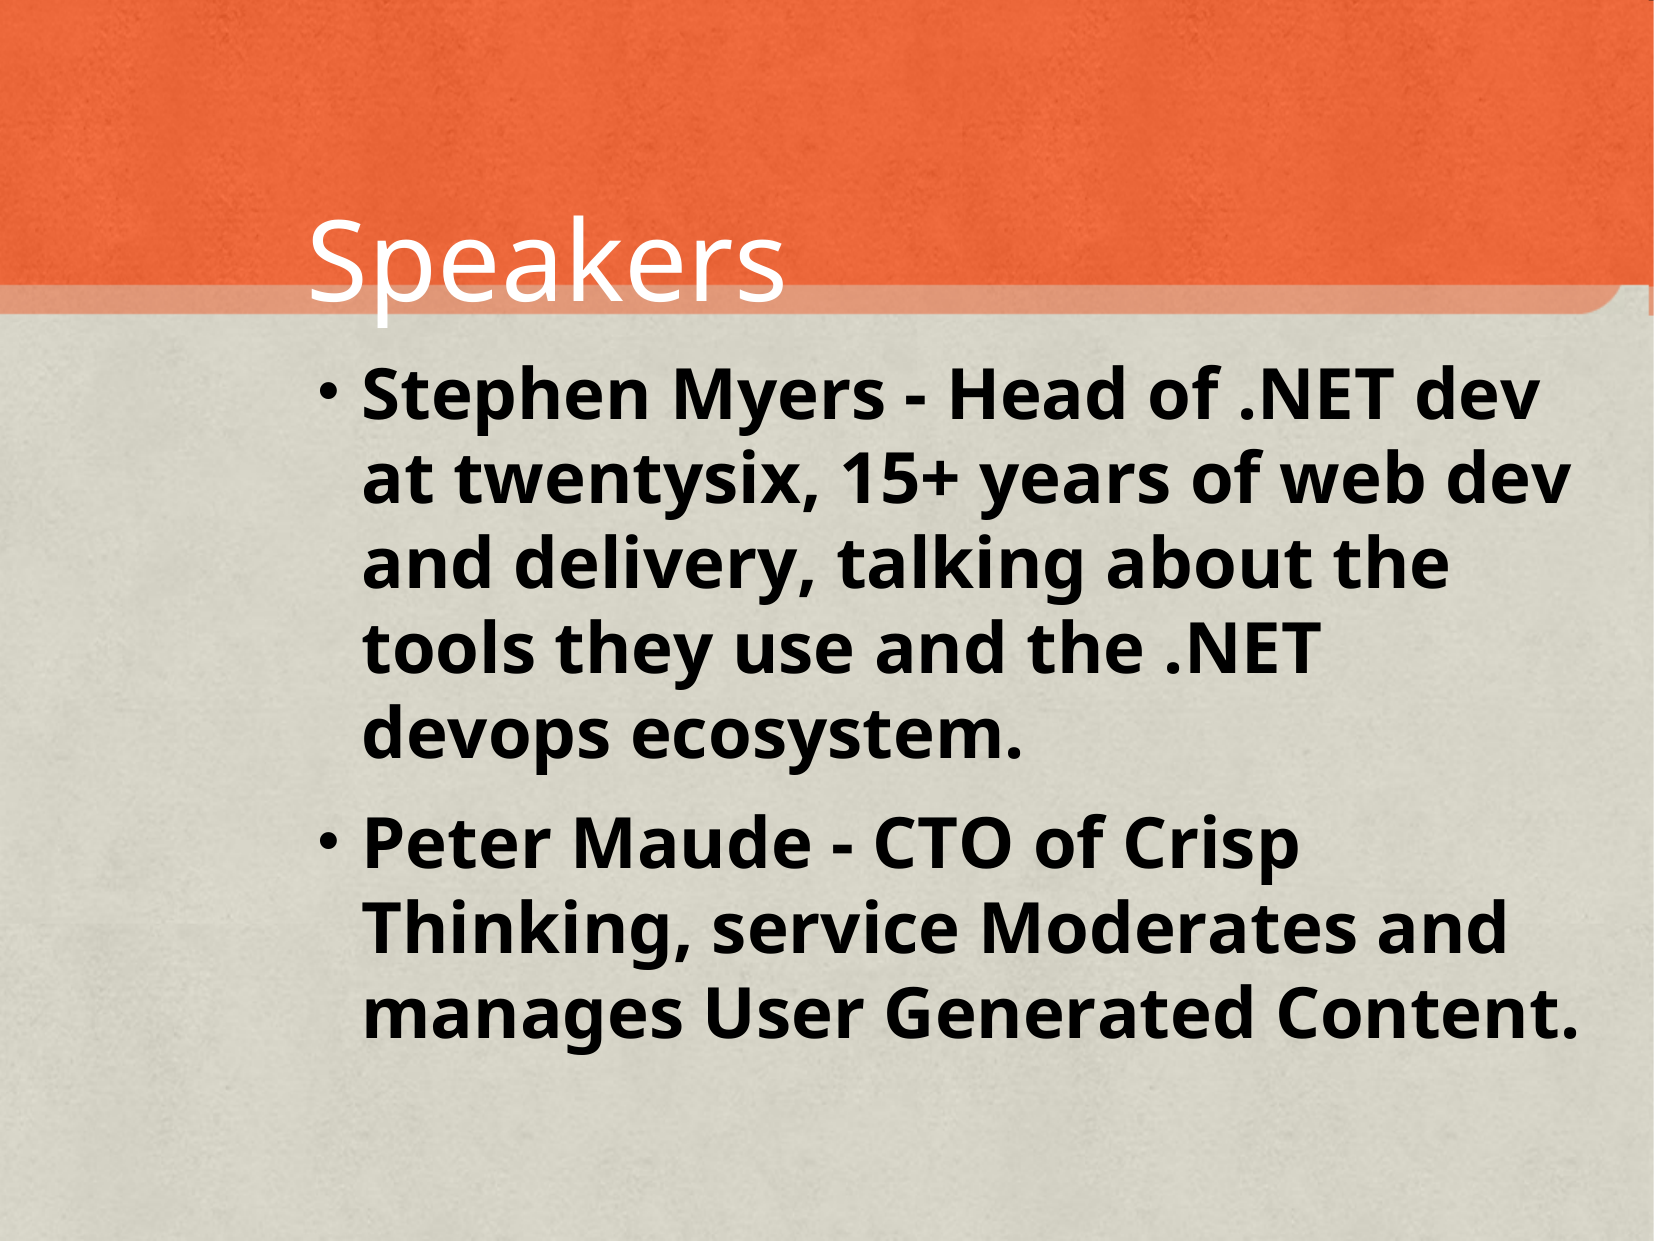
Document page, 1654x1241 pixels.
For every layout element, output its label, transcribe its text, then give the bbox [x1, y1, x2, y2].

picture [0, 0, 1654, 1241]
title Speakers [306, 189, 1654, 317]
list Stephen Myers - Head of .NET dev at twentysix, 15+ years of web dev and delivery, talking about the tools they use and the .NET devops ecosystem. Peter Maude - CTO of Crisp Thinking, service Moderates and manages User Generated Content. [301, 348, 1588, 1068]
